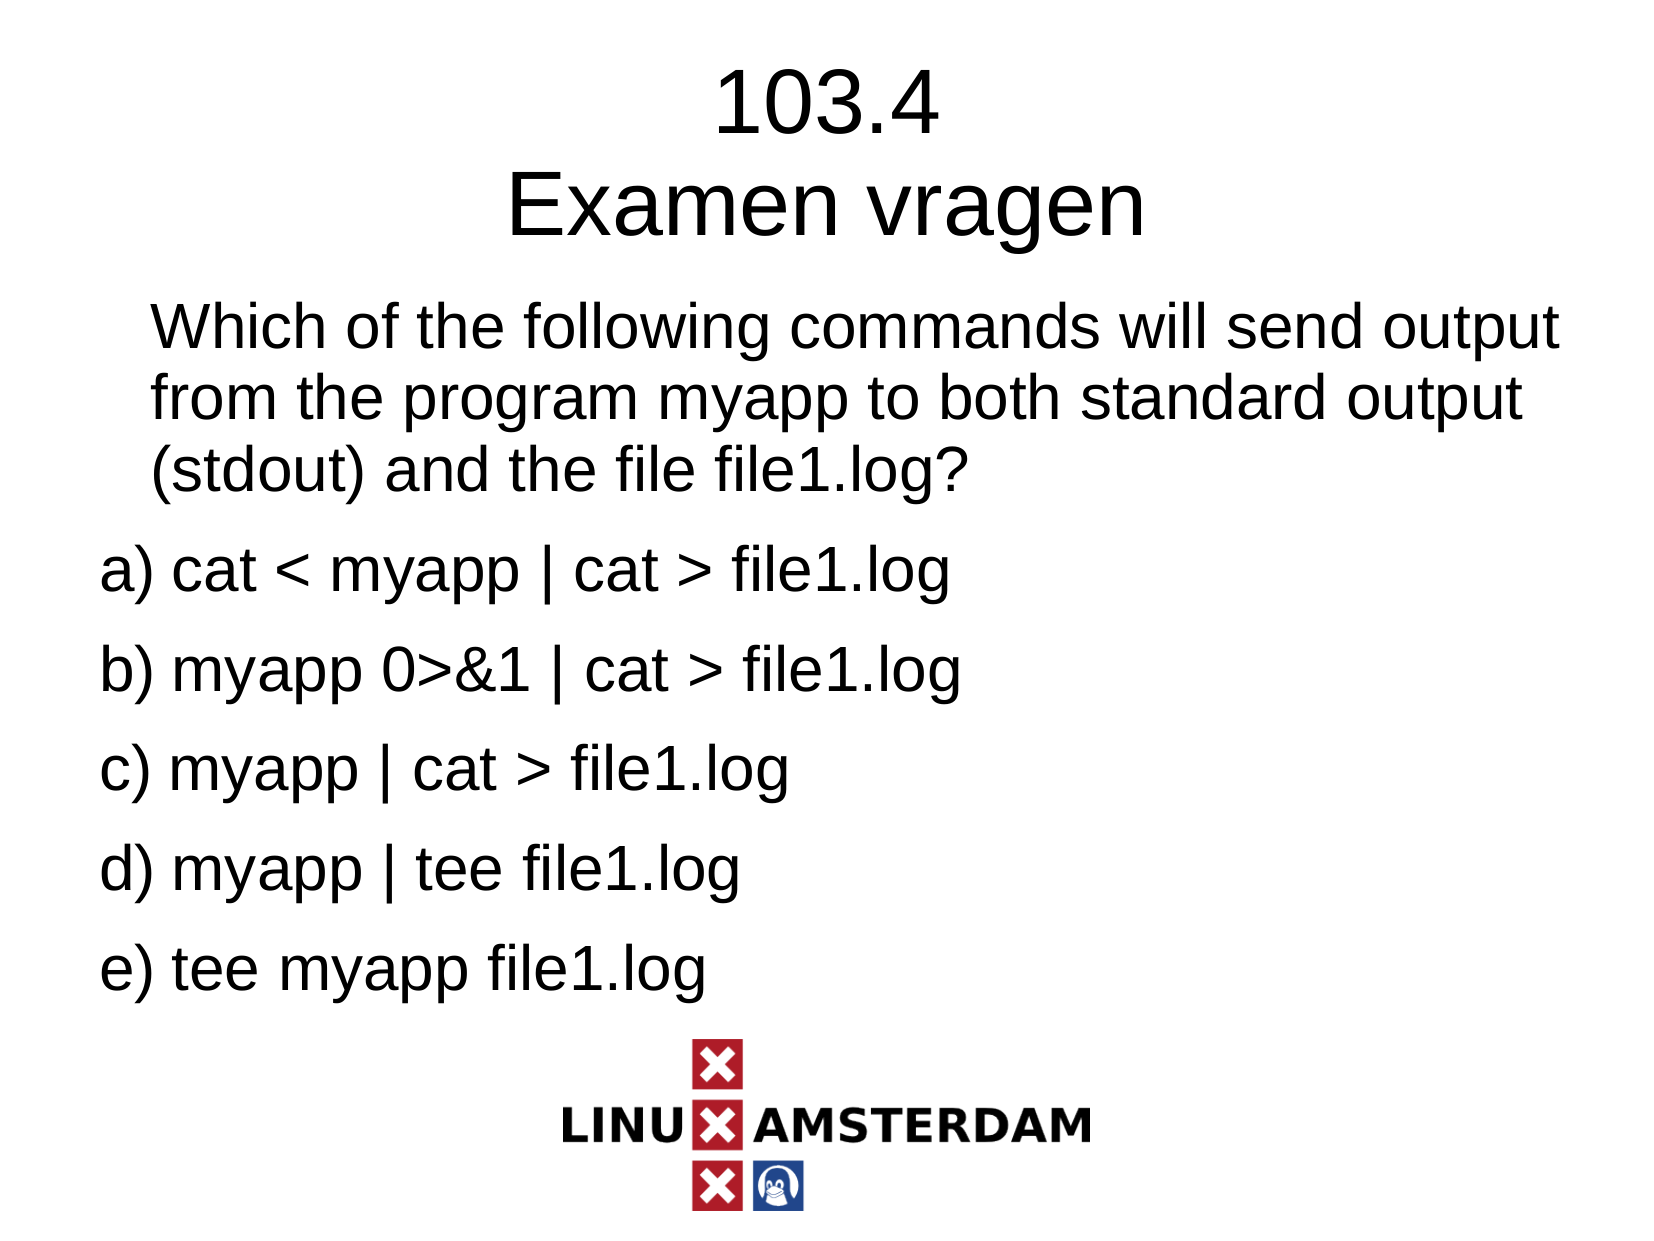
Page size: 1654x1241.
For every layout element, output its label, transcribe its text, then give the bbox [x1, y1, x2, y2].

title 103.4 Examen vragen [82, 49, 1571, 257]
list Which of the following commands will send output from the program myapp to both standard output (stdout) and the file file1.log? cat < myapp | cat > file1.log myapp 0>&1 | cat > file1.log myapp | cat > file1.log myapp | tee file1.log tee myapp file1.log [82, 290, 1571, 1010]
picture [563, 1039, 1090, 1211]
